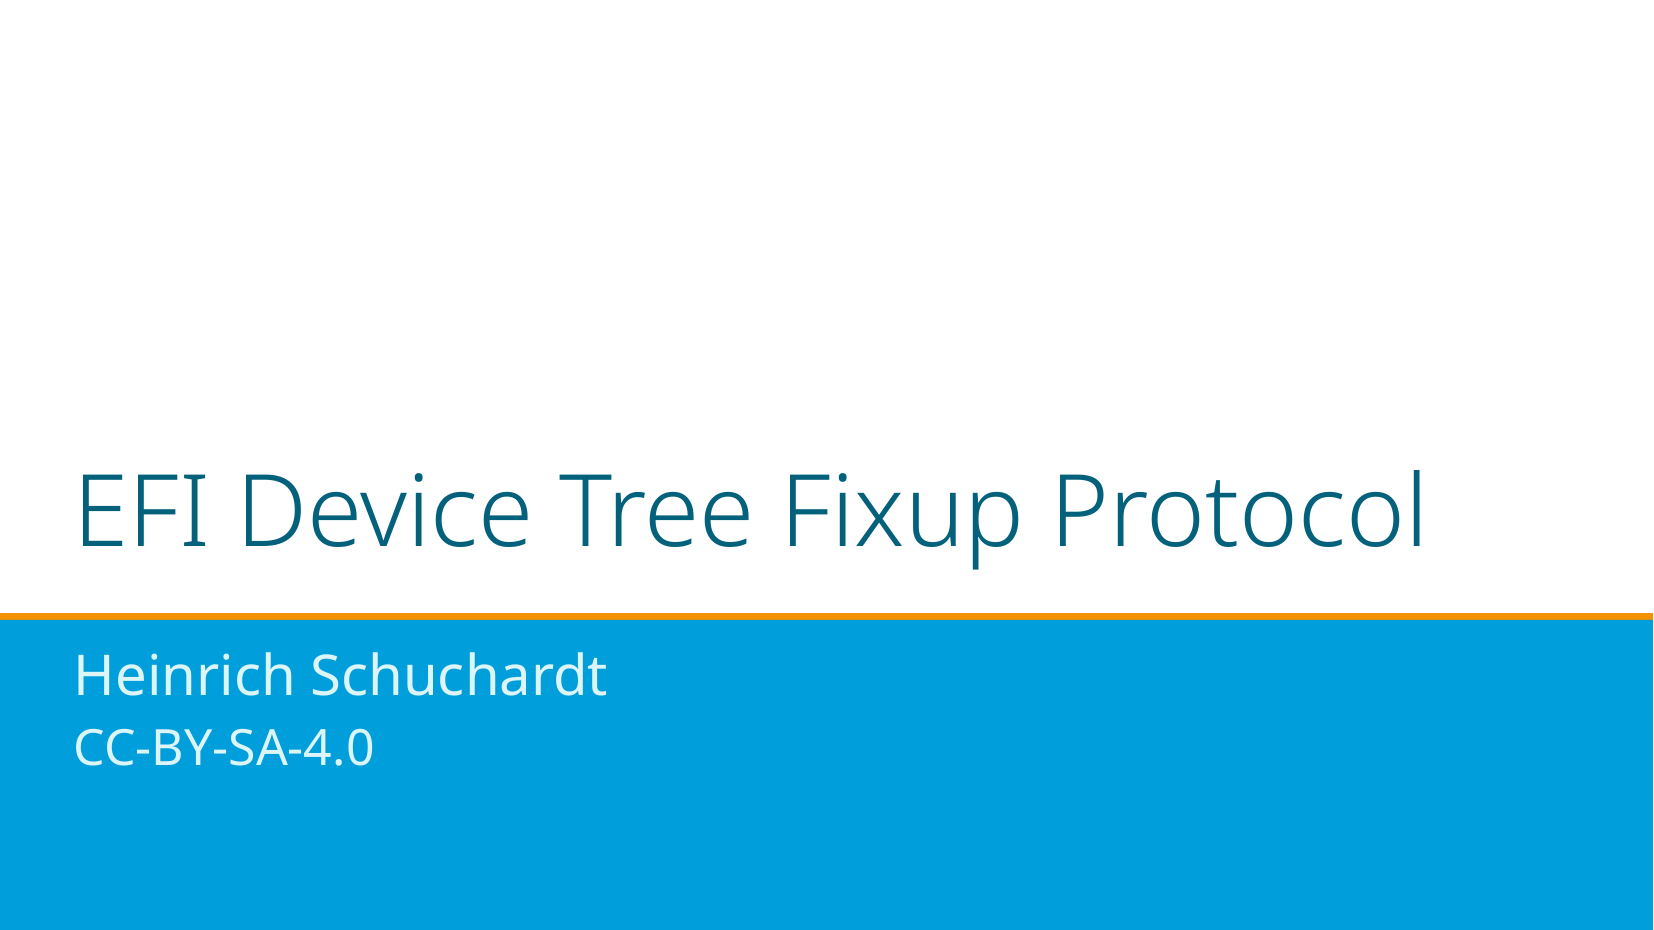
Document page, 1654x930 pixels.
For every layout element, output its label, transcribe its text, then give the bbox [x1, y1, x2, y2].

title EFI Device Tree Fixup Protocol [73, 44, 1550, 576]
subtitle Heinrich Schuchardt CC-BY-SA-4.0 [73, 634, 1550, 827]
